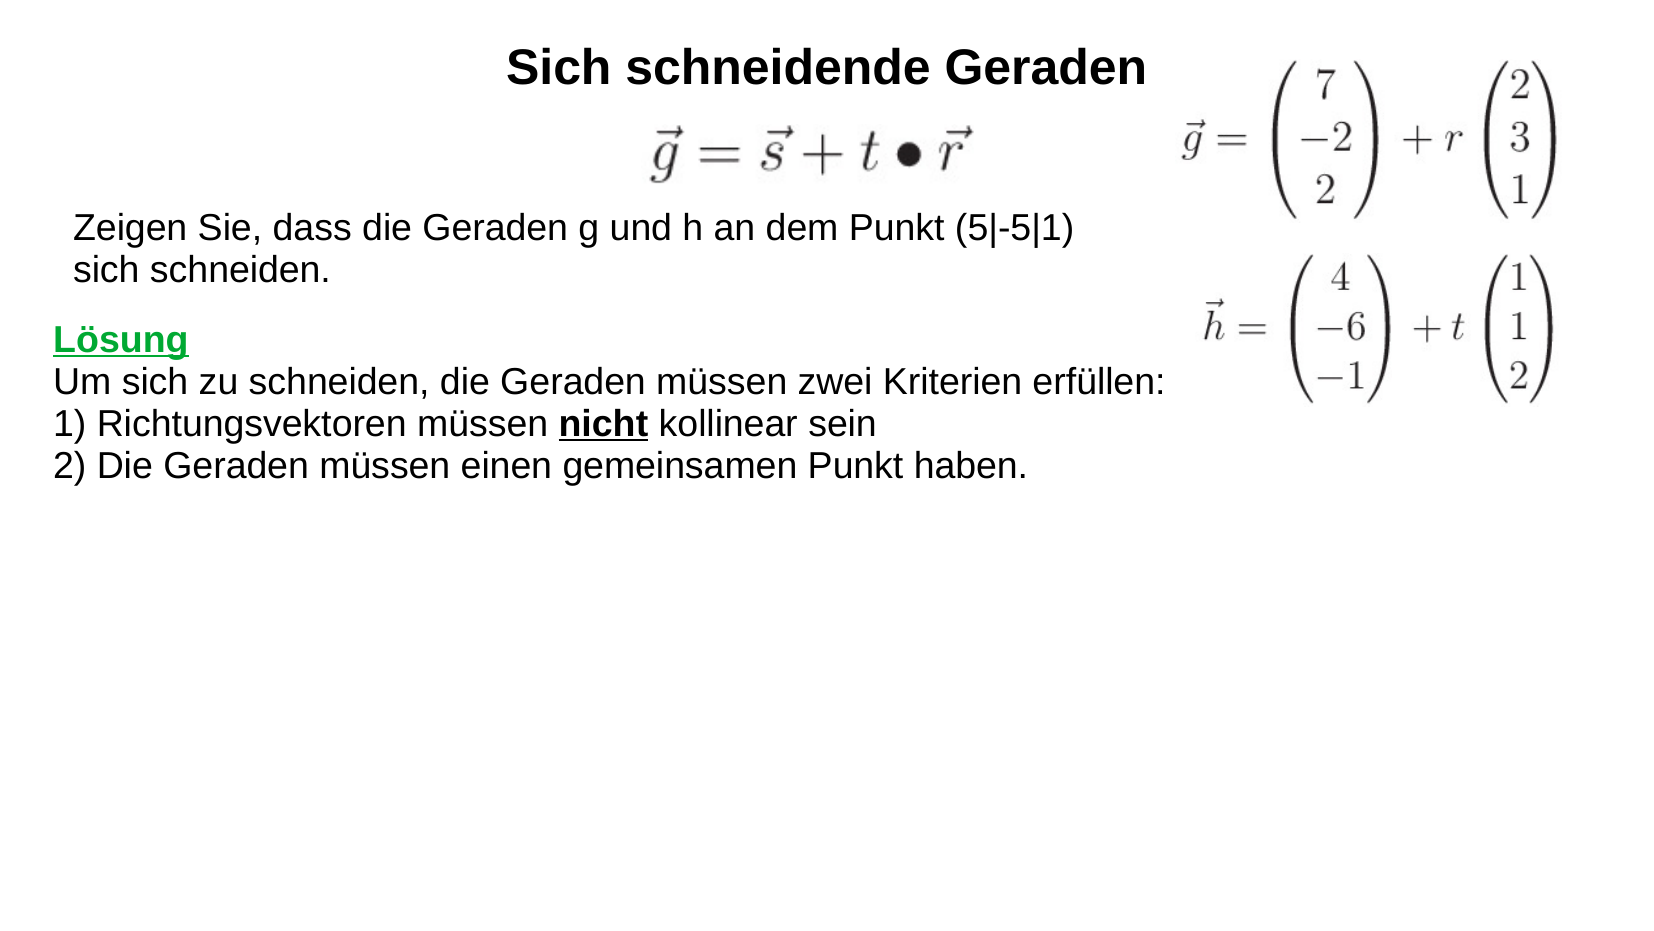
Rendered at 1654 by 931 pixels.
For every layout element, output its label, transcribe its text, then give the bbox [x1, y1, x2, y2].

text_box Zeigen Sie, dass die Geraden g und h an dem Punkt (5|-5|1) sich schneiden. [58, 199, 1140, 298]
text_box Lösung Um sich zu schneiden, die Geraden müssen zwei Kriterien erfüllen: 1) Richtungsvektoren müssen nicht kollinear sein 2) Die Geraden müssen einen gemeinsamen Punkt haben. [38, 311, 1578, 537]
picture [641, 124, 983, 185]
title Sich schneidende Geraden [82, 37, 1571, 98]
picture [1195, 253, 1568, 407]
picture [1175, 59, 1571, 223]
